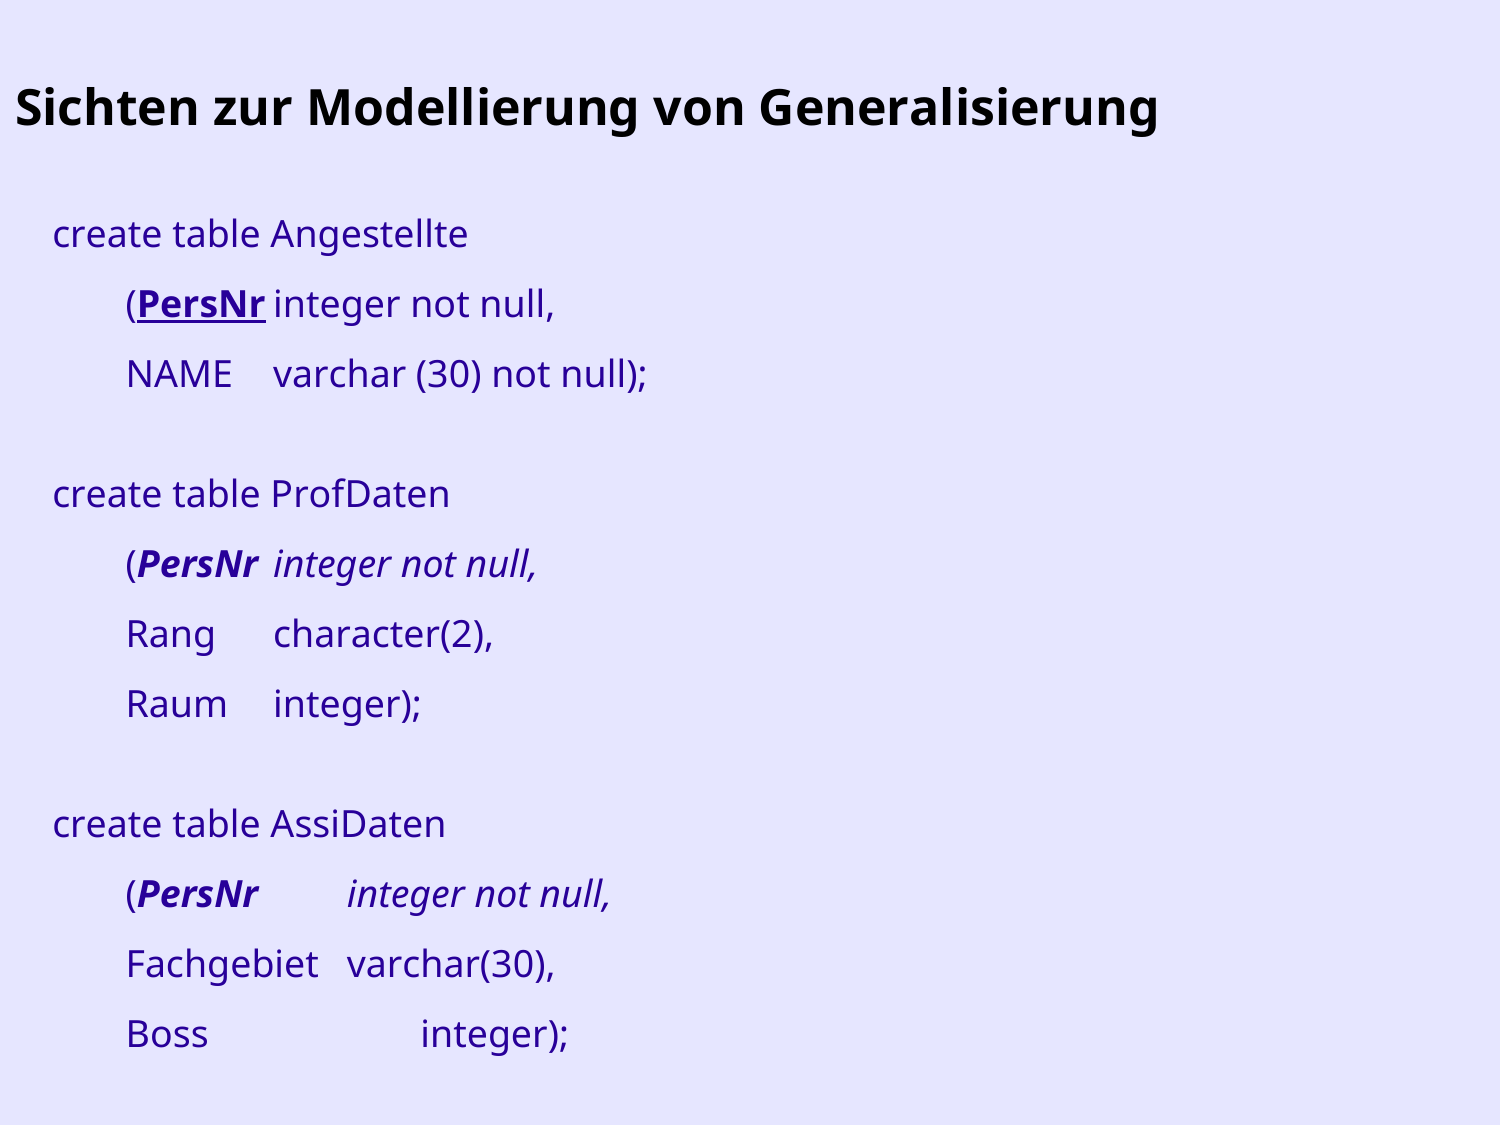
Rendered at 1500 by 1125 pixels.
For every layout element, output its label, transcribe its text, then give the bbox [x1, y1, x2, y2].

title Sichten zur Modellierung von Generalisierung [0, 40, 1388, 148]
text_box create table Angestellte (PersNr integer not null, NAME varchar (30) not null); create table ProfDaten (PersNr integer not null, Rang character(2), Raum integer); create table AssiDaten (PersNr integer not null, Fachgebiet varchar(30), Boss integer); [37, 199, 1476, 1066]
